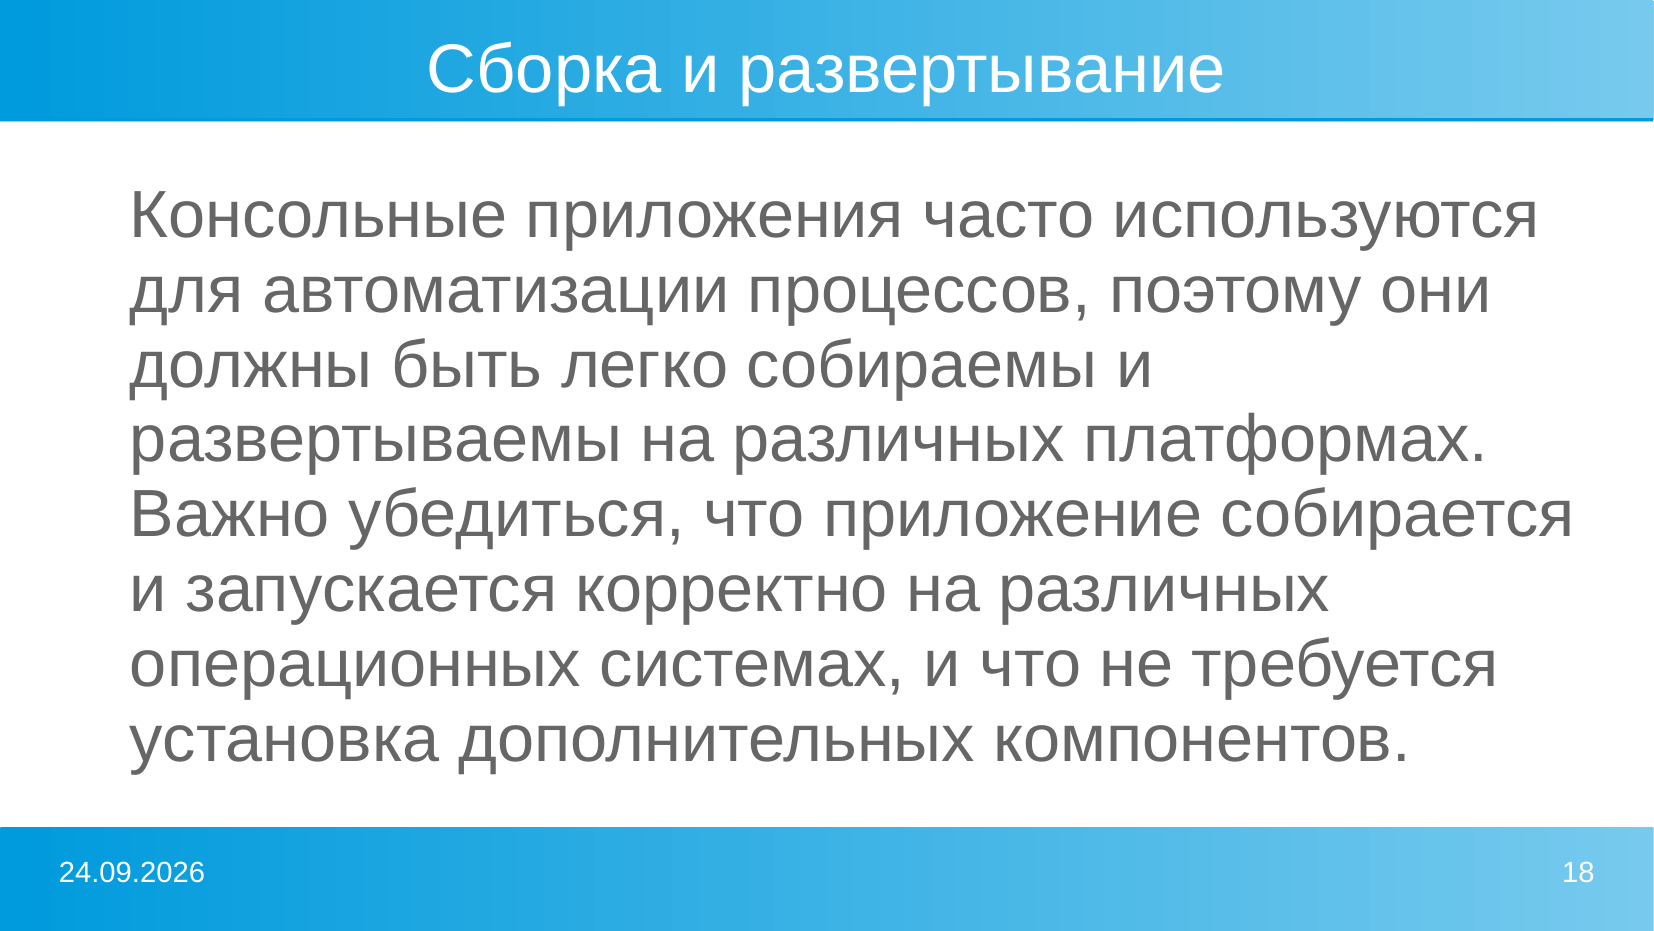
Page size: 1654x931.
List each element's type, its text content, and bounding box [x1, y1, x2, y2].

list Консольные приложения часто используются для автоматизации процессов, поэтому они должны быть легко собираемы и развертываемы на различных платформах. Важно убедиться, что приложение собирается и запускается корректно на различных операционных системах, и что не требуется установка дополнительных компонентов. [59, 177, 1595, 768]
title Сборка и развертывание [59, 29, 1595, 108]
